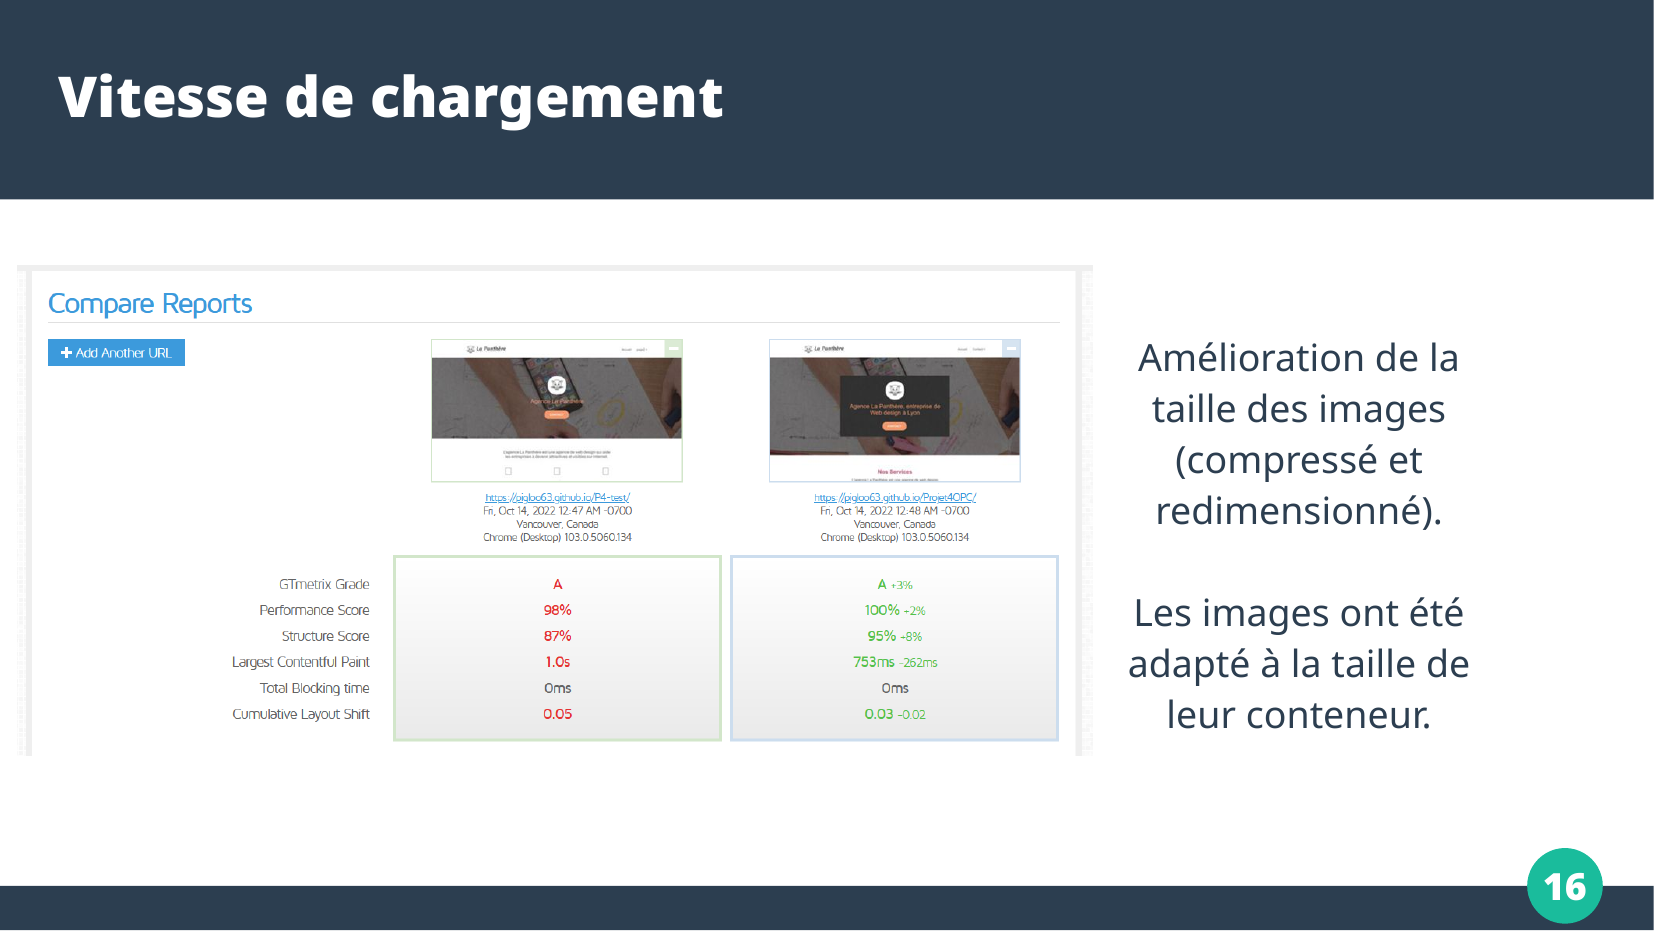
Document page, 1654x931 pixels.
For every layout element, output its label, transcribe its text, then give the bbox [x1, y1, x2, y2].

text_box Amélioration de la taille des images (compressé et redimensionné). Les images ont été adapté à la taille de leur conteneur. [1093, 362, 1506, 709]
picture [17, 265, 1093, 756]
title Vitesse de chargement [59, 37, 1595, 155]
